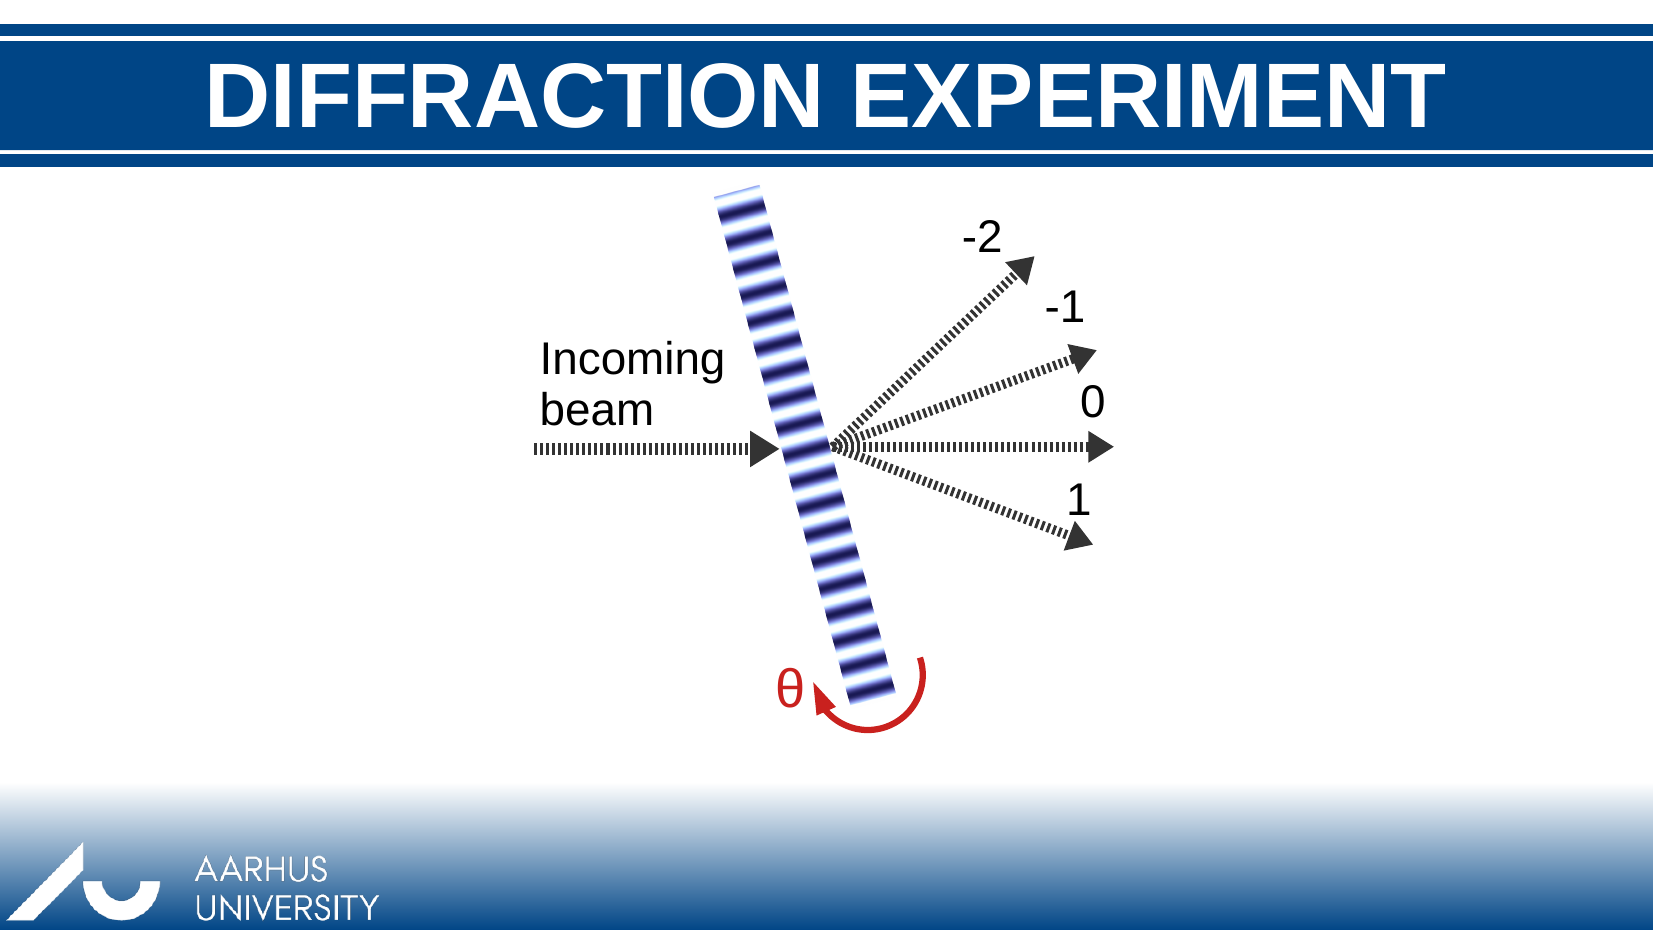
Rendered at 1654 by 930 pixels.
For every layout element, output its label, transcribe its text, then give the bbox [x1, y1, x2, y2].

picture [5, 841, 414, 928]
text_box -1 [1029, 273, 1101, 340]
text_box -2 [947, 203, 1018, 270]
text_box Incoming beam [524, 325, 741, 443]
text_box θ [760, 650, 832, 750]
picture [712, 180, 897, 709]
text_box 1 [1051, 466, 1115, 533]
title DIFFRACTION EXPERIMENT [0, 41, 1653, 151]
text_box 0 [1065, 368, 1129, 435]
